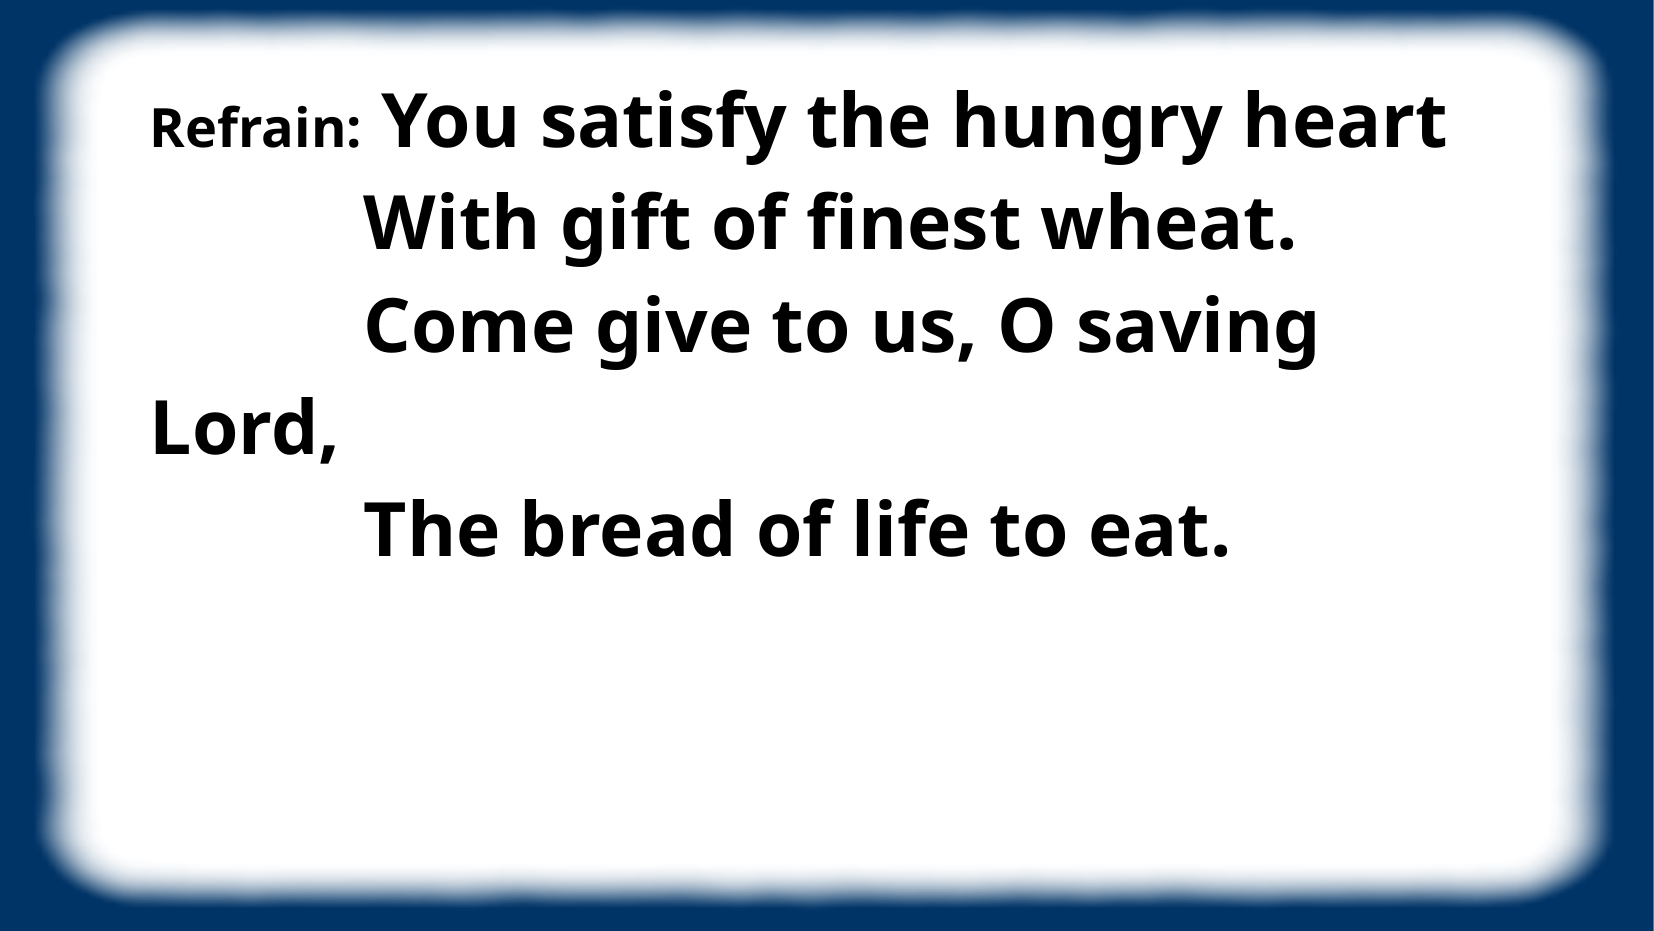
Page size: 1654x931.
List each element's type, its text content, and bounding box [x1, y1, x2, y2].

text_box Refrain: You satisfy the hungry heart With gift of finest wheat. Come give to us, O saving Lord, The bread of life to eat. [135, 60, 1516, 475]
picture [0, 0, 1654, 931]
